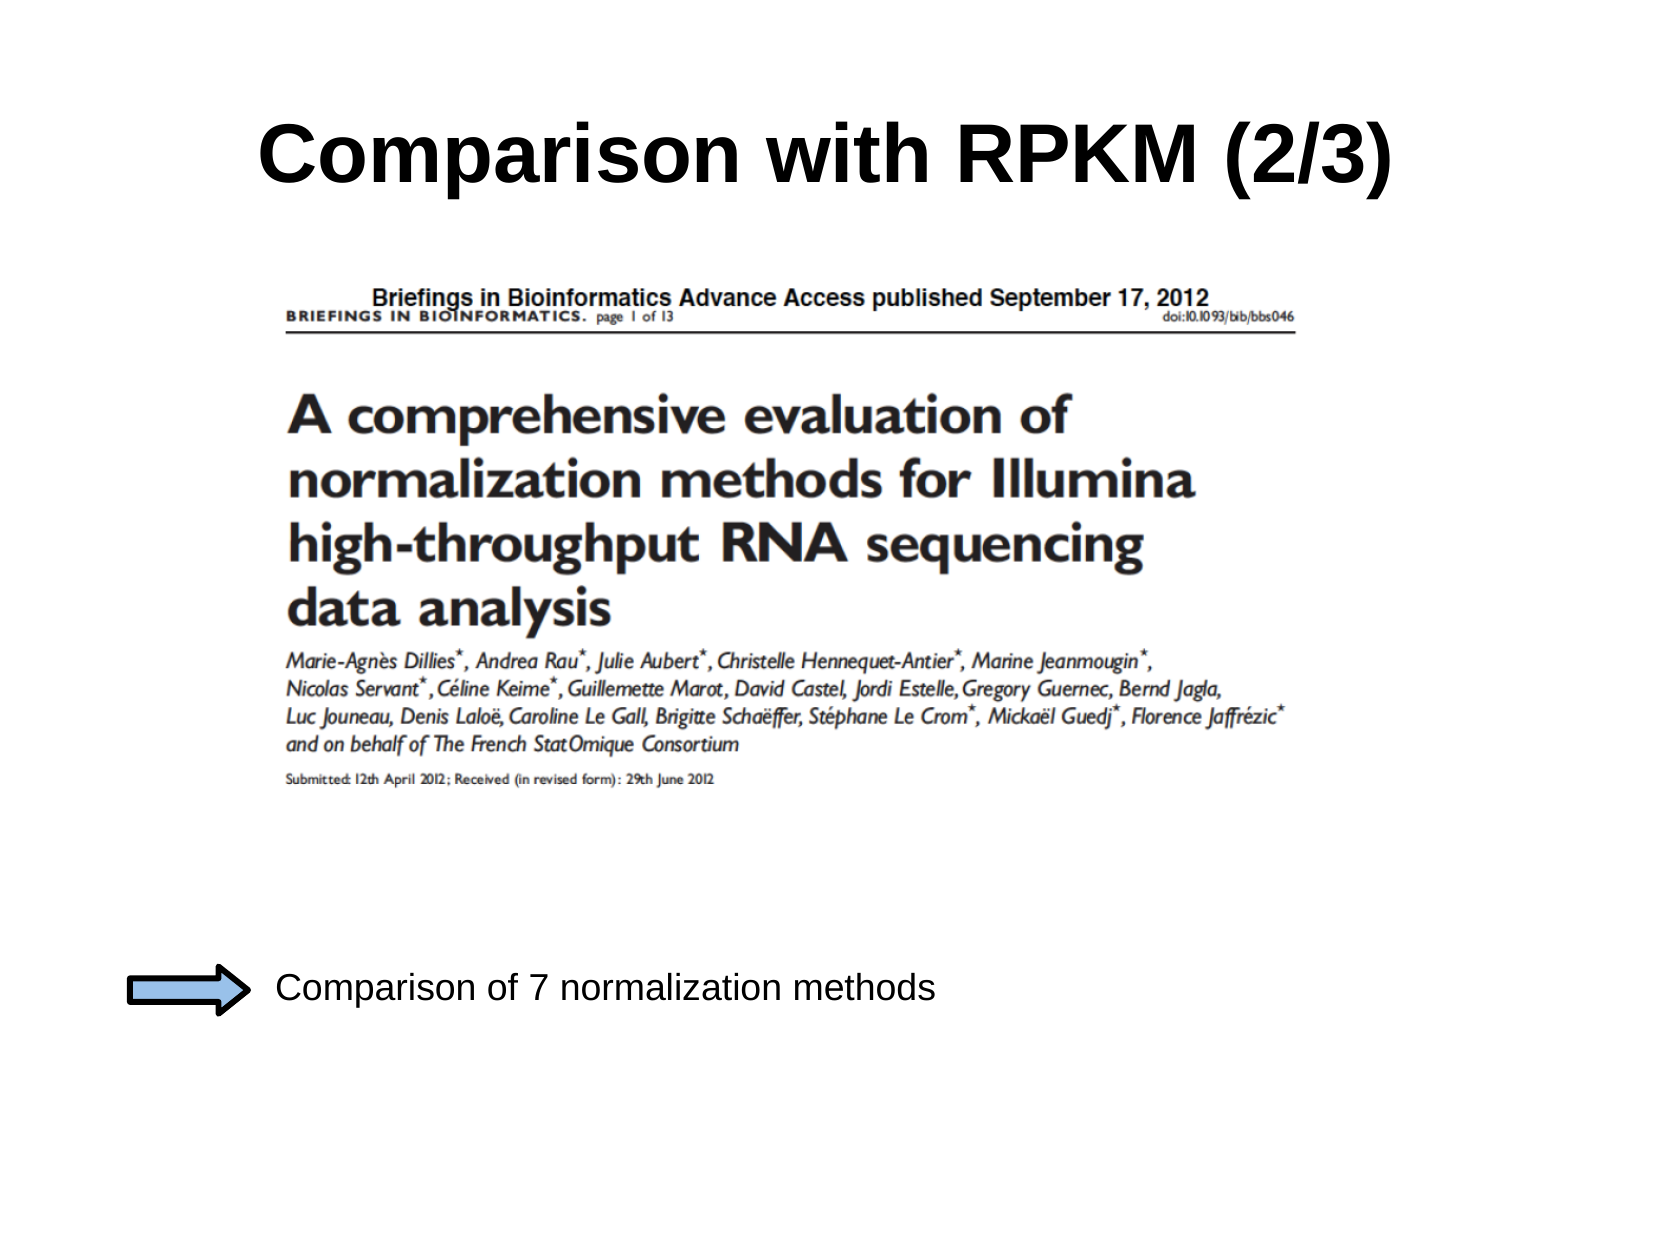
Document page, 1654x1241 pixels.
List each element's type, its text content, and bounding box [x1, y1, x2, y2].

text_box Comparison of 7 normalization methods [260, 958, 952, 1016]
text_box [129, 966, 249, 1014]
picture [272, 267, 1371, 804]
text_box Comparison with RPKM (2/3) [0, 99, 1654, 208]
